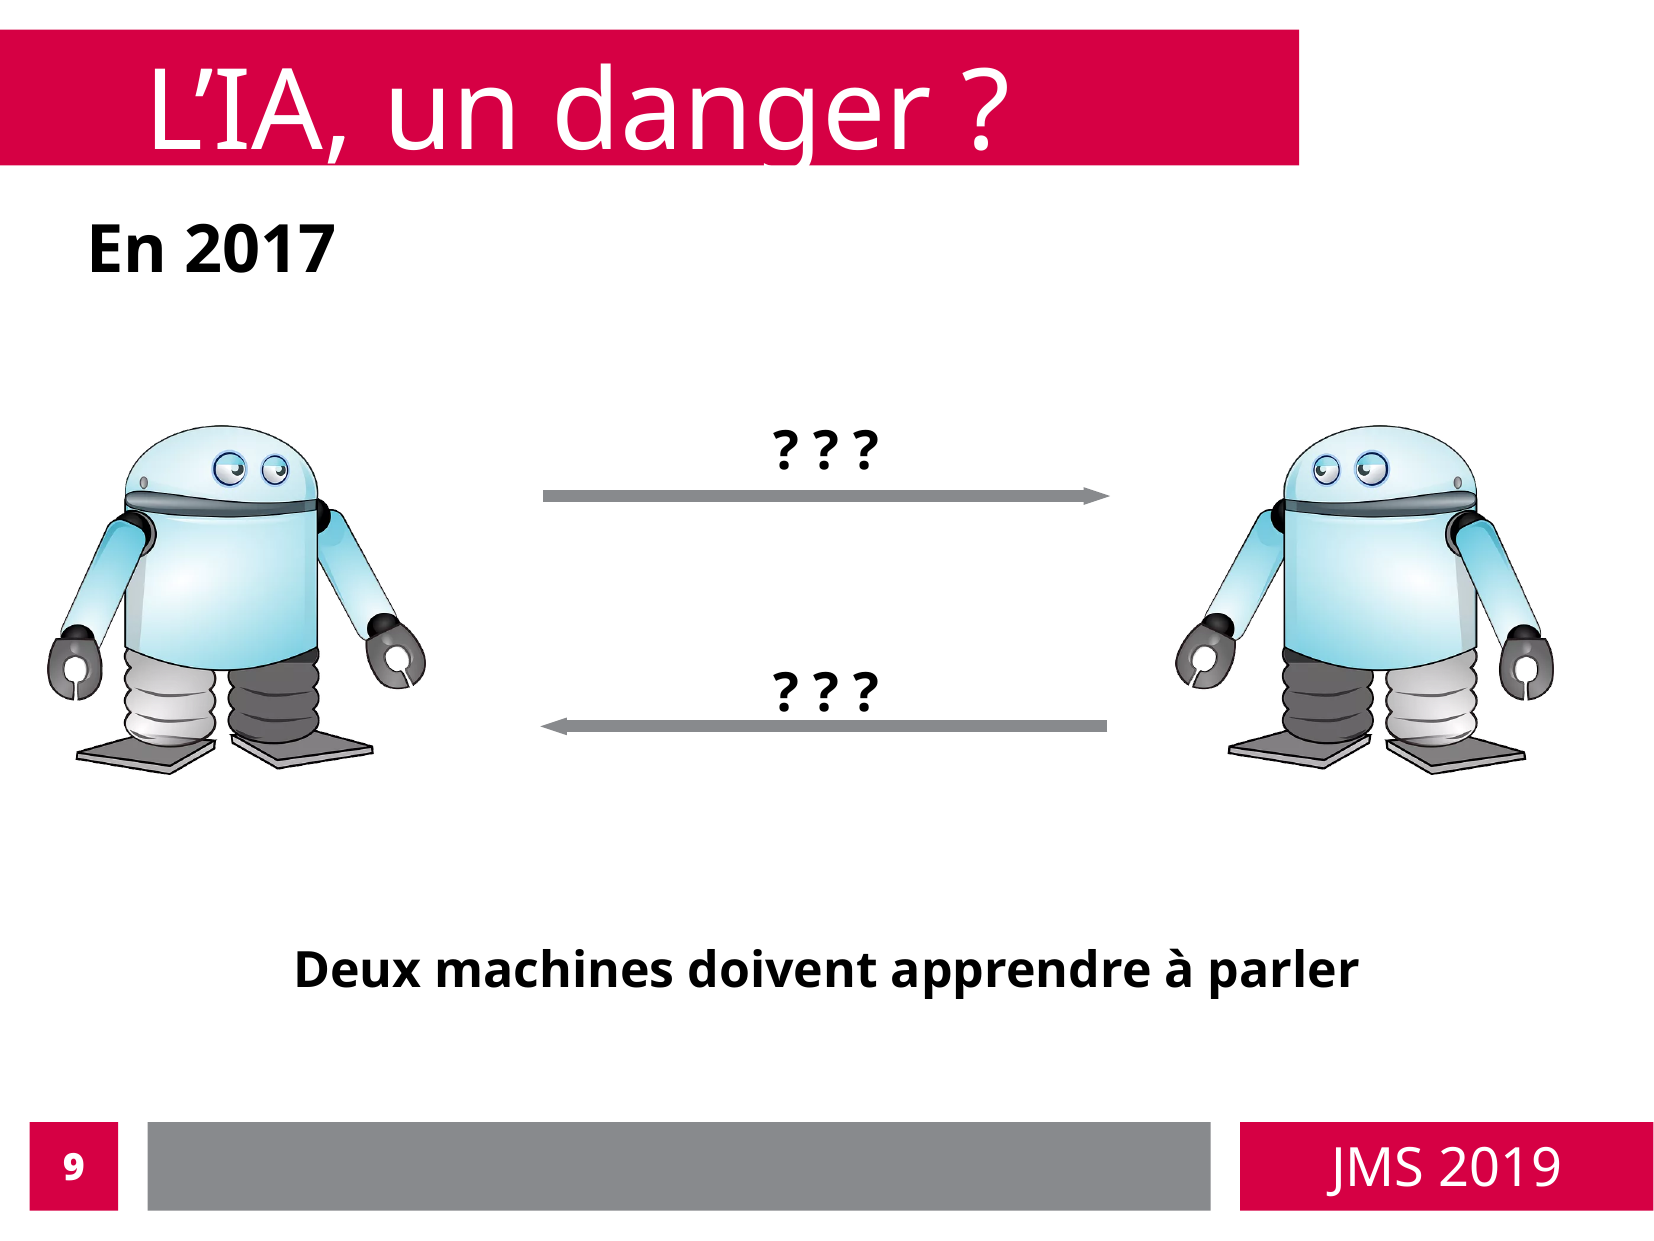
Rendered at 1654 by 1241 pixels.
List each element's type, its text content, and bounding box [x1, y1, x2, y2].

text_box ? ? ? [566, 652, 1087, 730]
text_box En 2017 [0, 45, 482, 448]
text_box Deux machines doivent apprendre à parler [106, 931, 1548, 1006]
text_box ? ? ? [566, 409, 1087, 488]
picture [47, 448, 426, 775]
title L’IA, un danger ? [0, 29, 1229, 178]
picture [1175, 425, 1554, 775]
